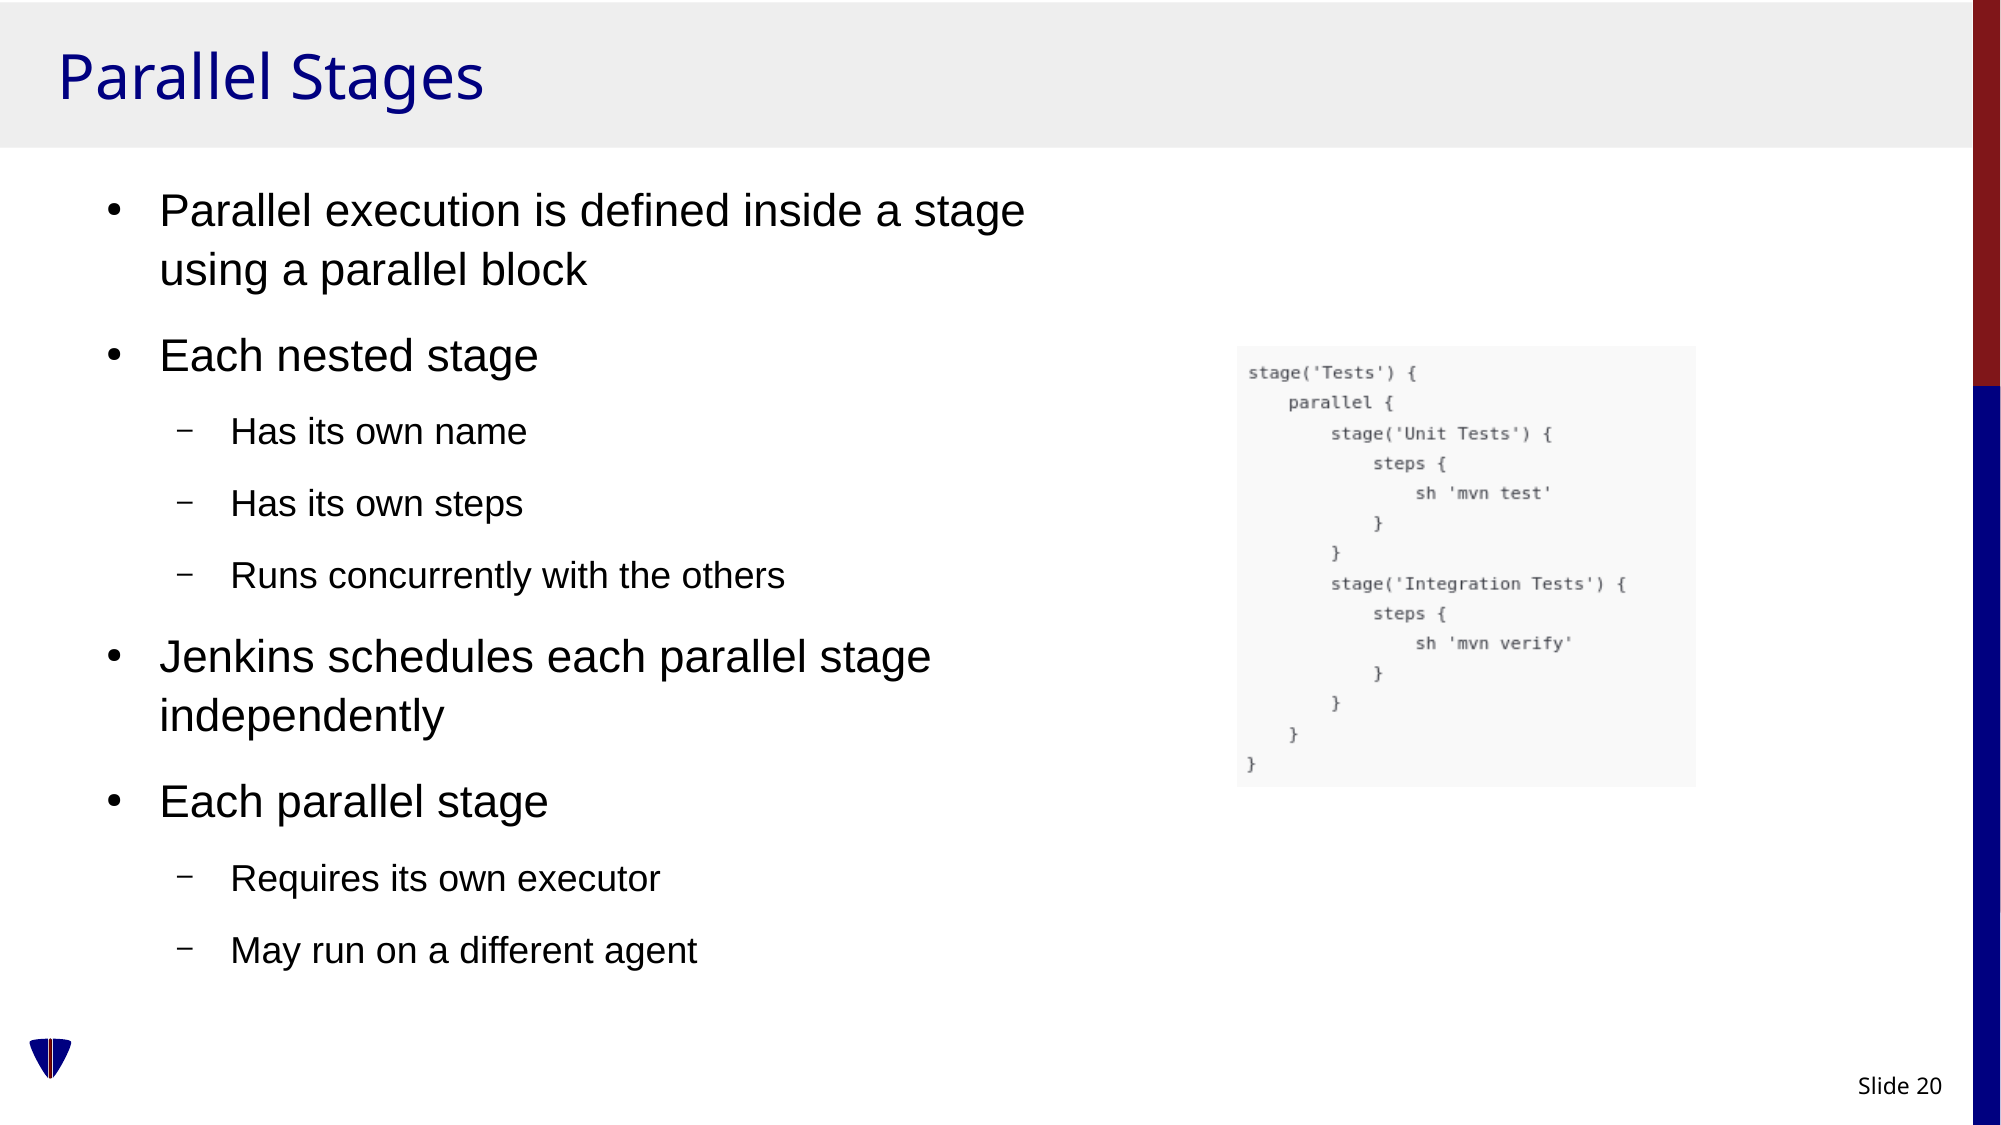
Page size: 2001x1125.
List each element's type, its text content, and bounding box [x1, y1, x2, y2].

list Parallel execution is defined inside a stage using a parallel block Each nested stage Has its own name Has its own steps Runs concurrently with the others Jenkins schedules each parallel stage independently Each parallel stage Requires its own executor May run on a different agent [88, 177, 1123, 1034]
picture [1237, 346, 1696, 787]
title Parallel Stages [0, 2, 1973, 148]
